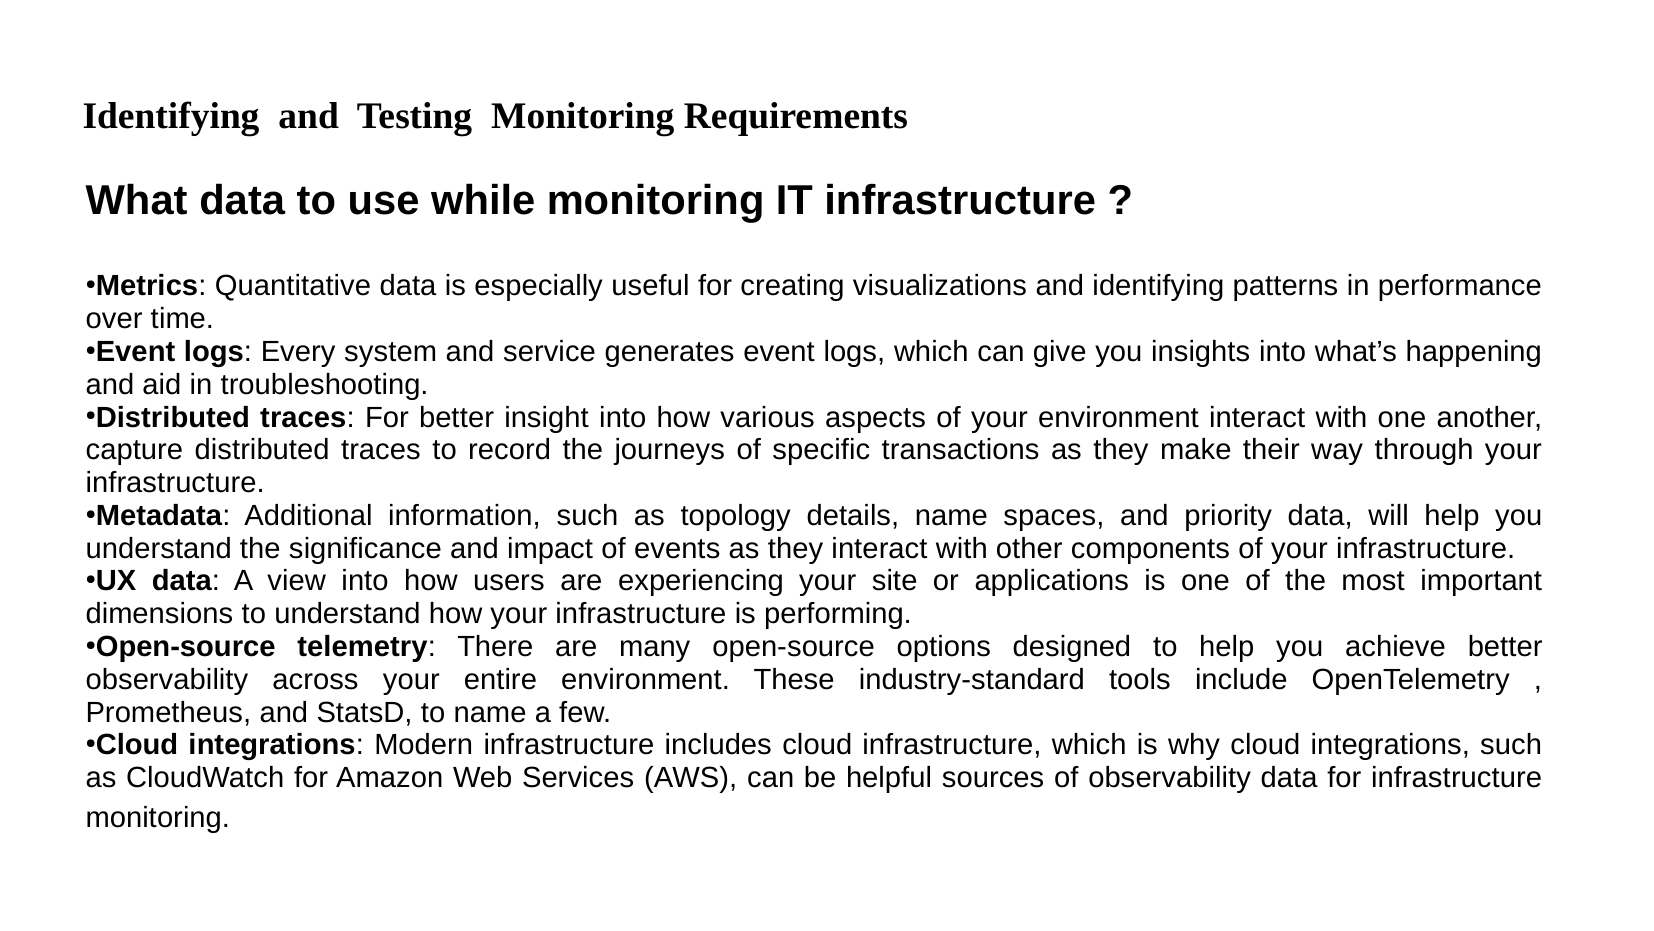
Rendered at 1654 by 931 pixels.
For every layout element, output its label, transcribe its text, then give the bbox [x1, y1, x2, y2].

text_box What data to use while monitoring IT infrastructure ? Metrics: Quantitative data is especially useful for creating visualizations and identifying patterns in performance over time. Event logs: Every system and service generates event logs, which can give you insights into what’s happening and aid in troubleshooting. Distributed traces: For better insight into how various aspects of your environment interact with one another, capture distributed traces to record the journeys of specific transactions as they make their way through your infrastructure. Metadata: Additional information, such as topology details, name spaces, and priority data, will help you understand the significance and impact of events as they interact with other components of your infrastructure. UX data: A view into how users are experiencing your site or applications is one of the most important dimensions to understand how your infrastructure is performing. Open-source telemetry: There are many open-source options designed to help you achieve better observability across your entire environment. These industry-standard tools include OpenTelemetry , Prometheus, and StatsD, to name a few. Cloud integrations: Modern infrastructure includes cloud infrastructure, which is why cloud integrations, such as CloudWatch for Amazon Web Services (AWS), can be helpful sources of observability data for infrastructure monitoring. [70, 169, 1560, 886]
title Identifying and Testing Monitoring Requirements [82, 62, 1607, 159]
